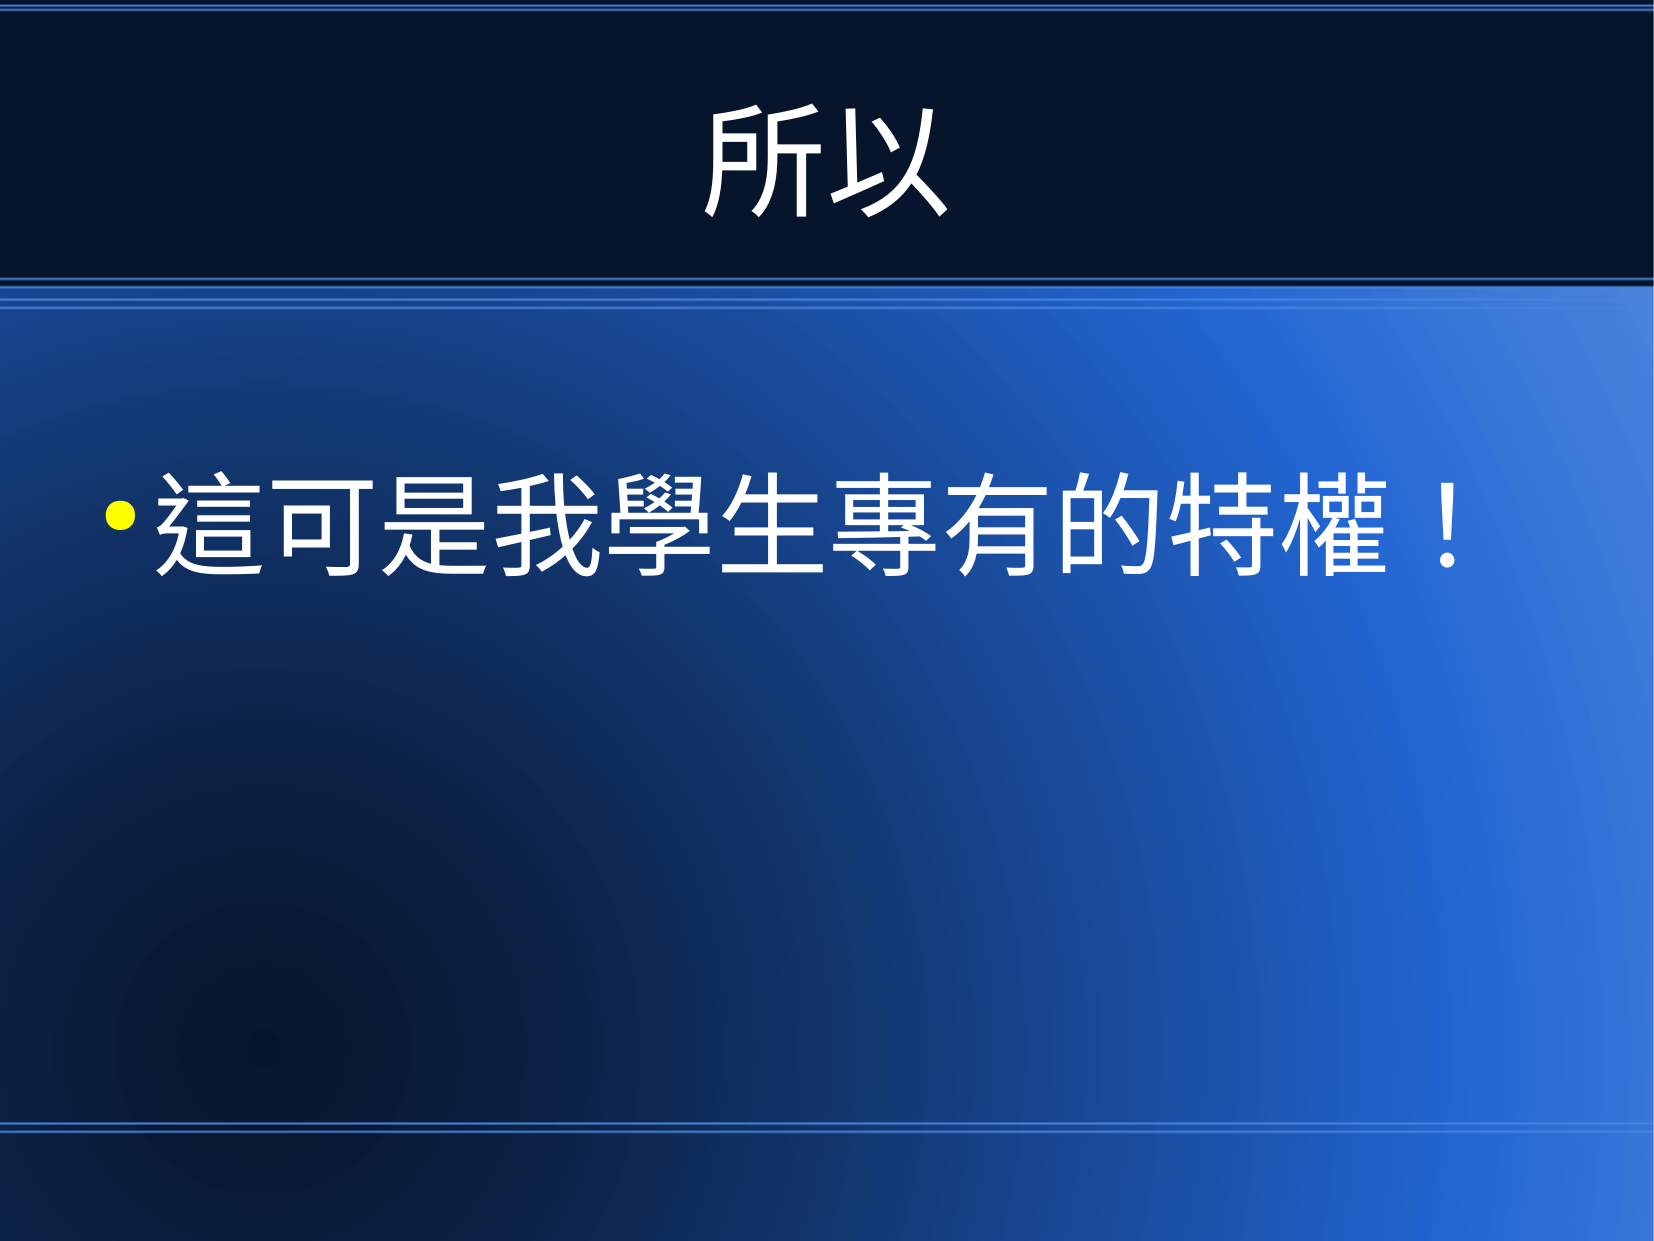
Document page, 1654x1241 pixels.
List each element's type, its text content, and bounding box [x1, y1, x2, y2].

title 所以 [82, 49, 1571, 257]
picture [0, 0, 1654, 1241]
list 這可是我學生專有的特權！ [82, 355, 1571, 1241]
